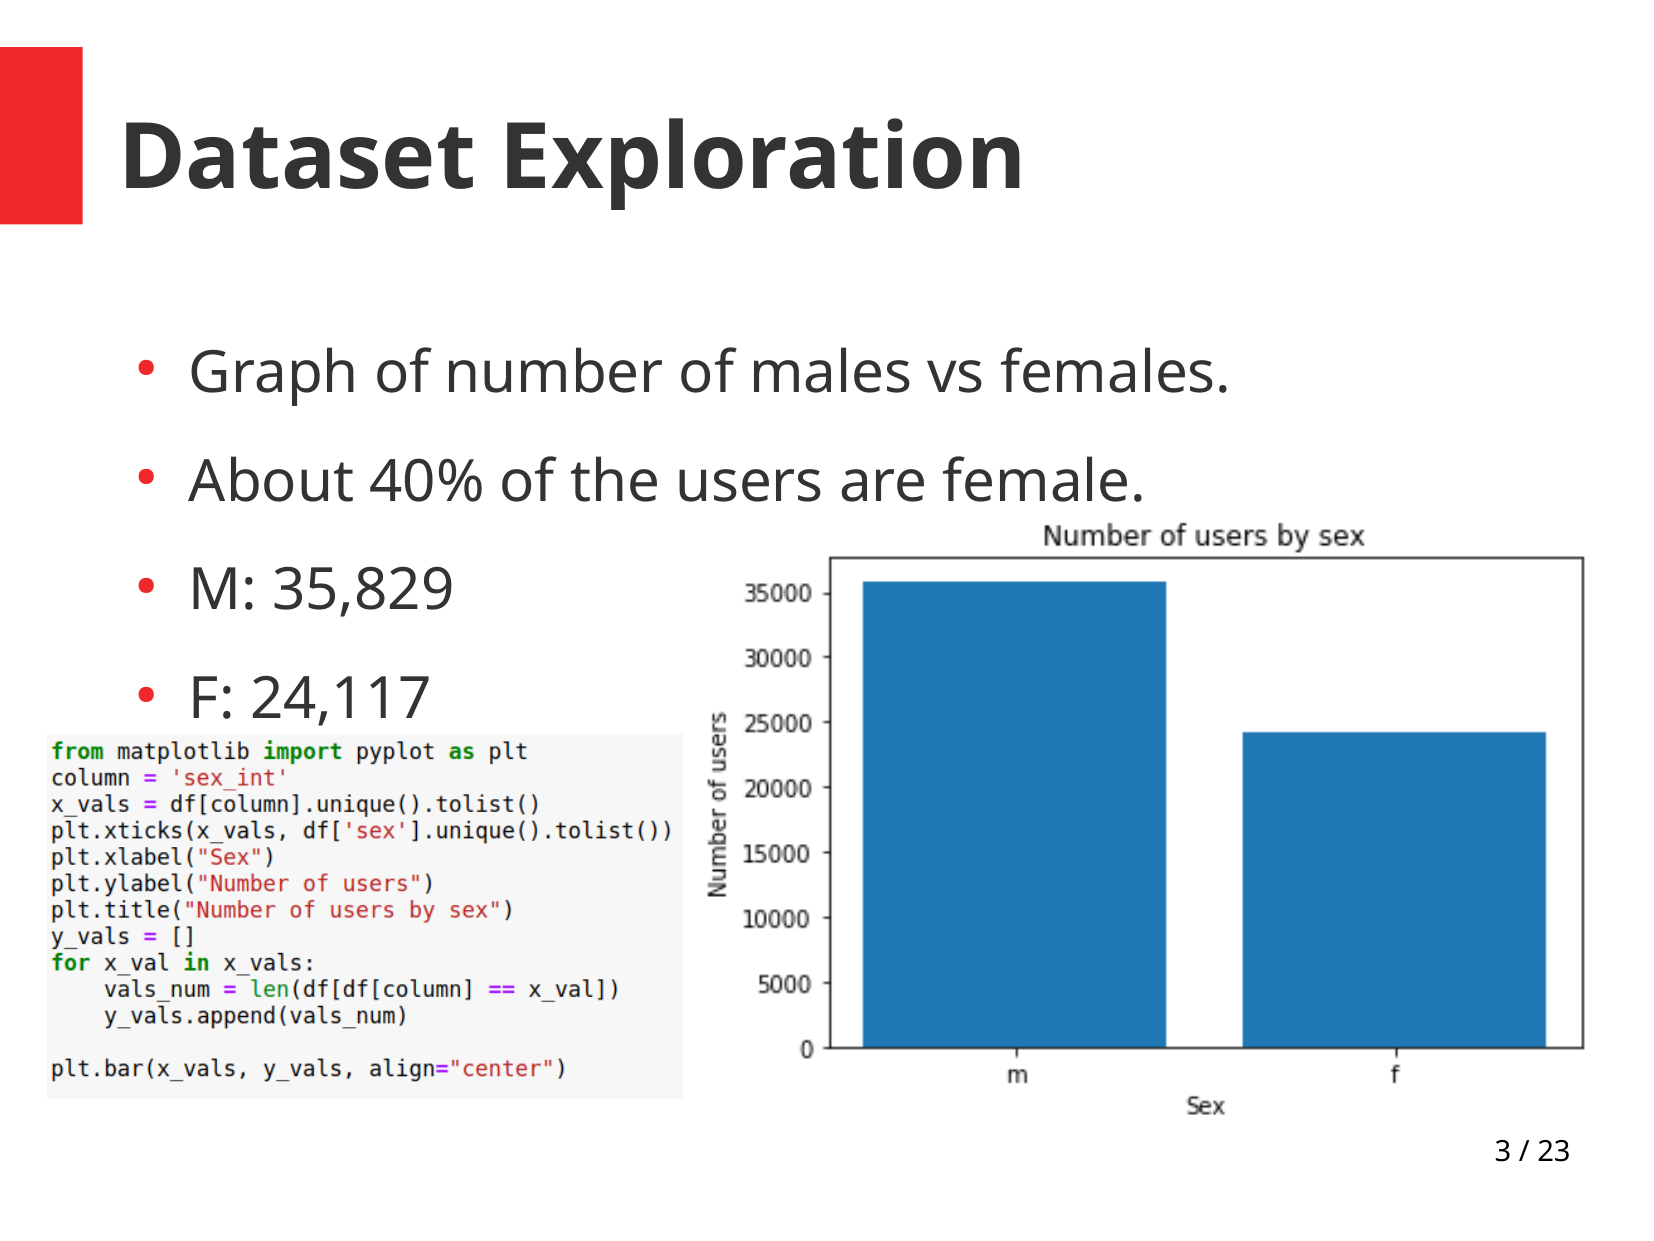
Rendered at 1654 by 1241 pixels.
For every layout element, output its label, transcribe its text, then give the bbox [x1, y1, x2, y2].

title Dataset Exploration [118, 49, 1571, 257]
list Graph of number of males vs females. About 40% of the users are female. M: 35,829 F: 24,117 [118, 330, 1536, 1074]
picture [695, 508, 1605, 1133]
picture [47, 734, 683, 1100]
